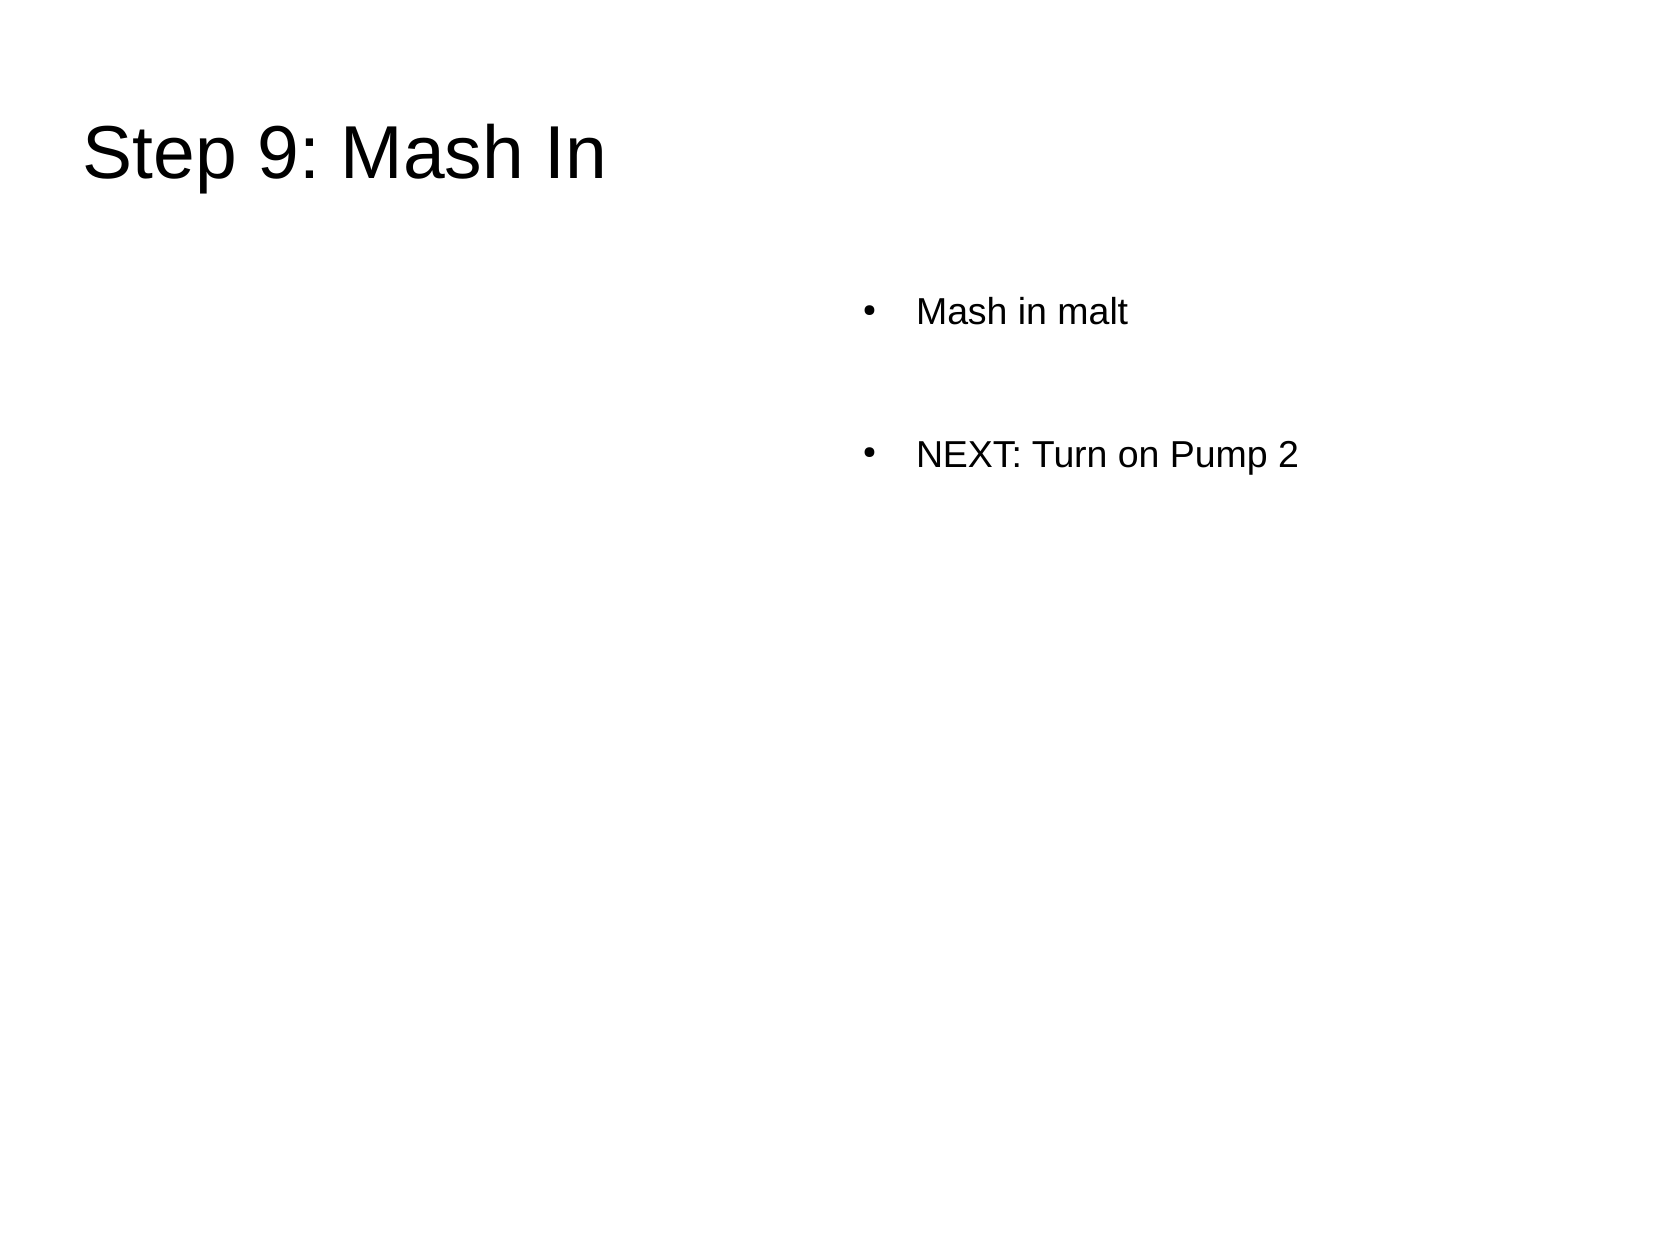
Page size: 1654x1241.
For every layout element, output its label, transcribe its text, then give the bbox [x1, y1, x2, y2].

title Step 9: Mash In [82, 49, 1571, 257]
list Mash in malt NEXT: Turn on Pump 2 [845, 290, 1572, 1010]
